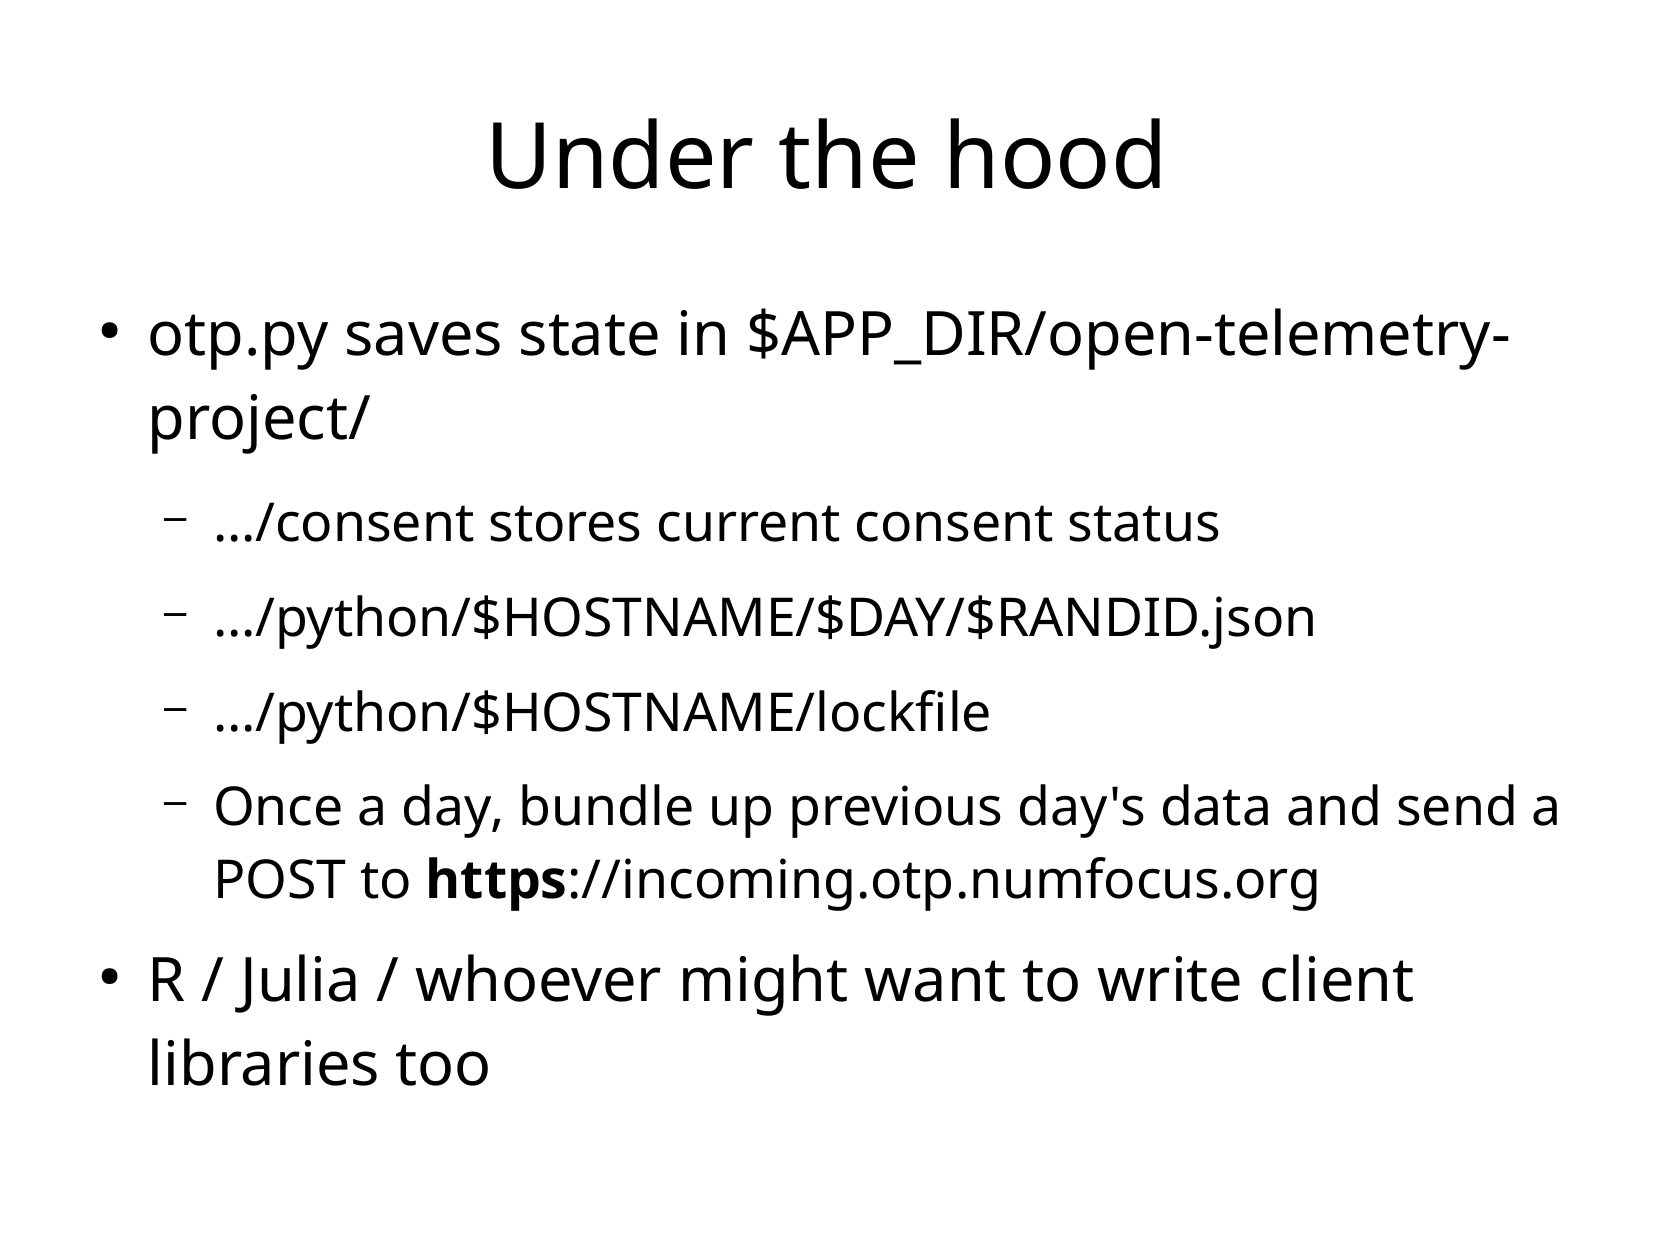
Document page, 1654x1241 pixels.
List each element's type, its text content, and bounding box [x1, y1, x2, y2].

list otp.py saves state in $APP_DIR/open-telemetry-project/ …/consent stores current consent status …/python/$HOSTNAME/$DAY/$RANDID.json …/python/$HOSTNAME/lockfile Once a day, bundle up previous day's data and send a POST to https://incoming.otp.numfocus.org R / Julia / whoever might want to write client libraries too [82, 290, 1571, 1109]
title Under the hood [82, 49, 1571, 257]
